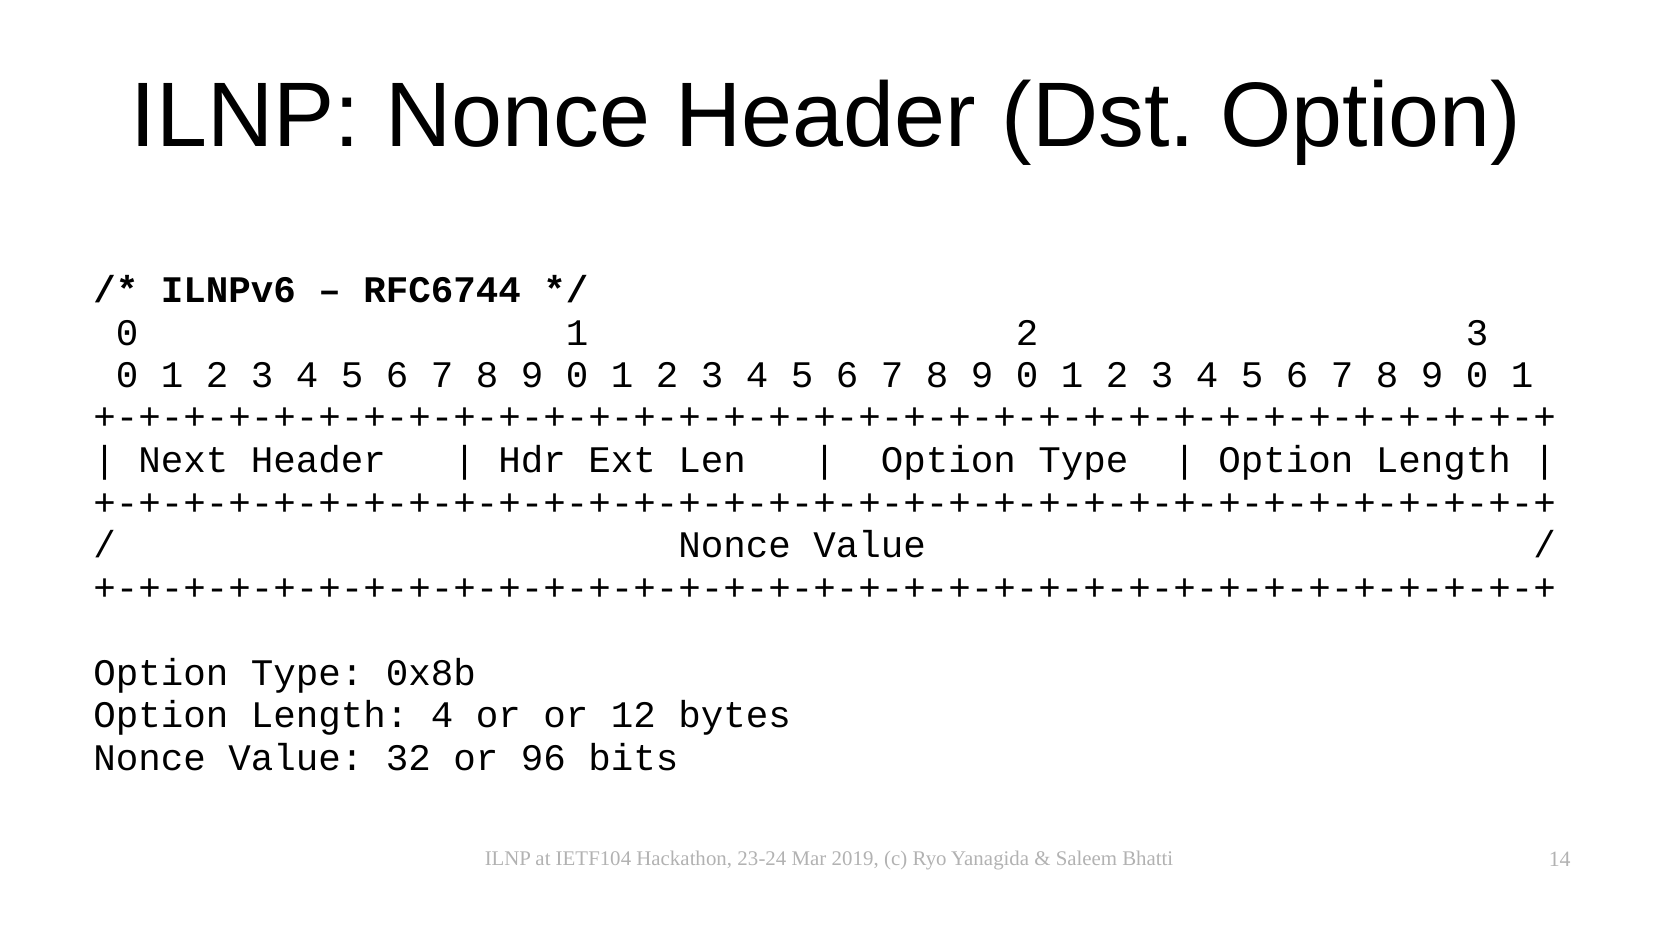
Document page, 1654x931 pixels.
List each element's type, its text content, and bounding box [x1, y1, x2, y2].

text_box /* ILNPv6 – RFC6744 */ 0 1 2 3 0 1 2 3 4 5 6 7 8 9 0 1 2 3 4 5 6 7 8 9 0 1 2 3 4 5 6 7 8 9 0 1 +-+-+-+-+-+-+-+-+-+-+-+-+-+-+-+-+-+-+-+-+-+-+-+-+-+-+-+-+-+-+-+-+ | Next Header | Hdr Ext Len | Option Type | Option Length | +-+-+-+-+-+-+-+-+-+-+-+-+-+-+-+-+-+-+-+-+-+-+-+-+-+-+-+-+-+-+-+-+ / Nonce Value / +-+-+-+-+-+-+-+-+-+-+-+-+-+-+-+-+-+-+-+-+-+-+-+-+-+-+-+-+-+-+-+-+ Option Type: 0x8b Option Length: 4 or or 12 bytes Nonce Value: 32 or 96 bits [78, 263, 1571, 789]
title ILNP: Nonce Header (Dst. Option) [82, 37, 1571, 193]
